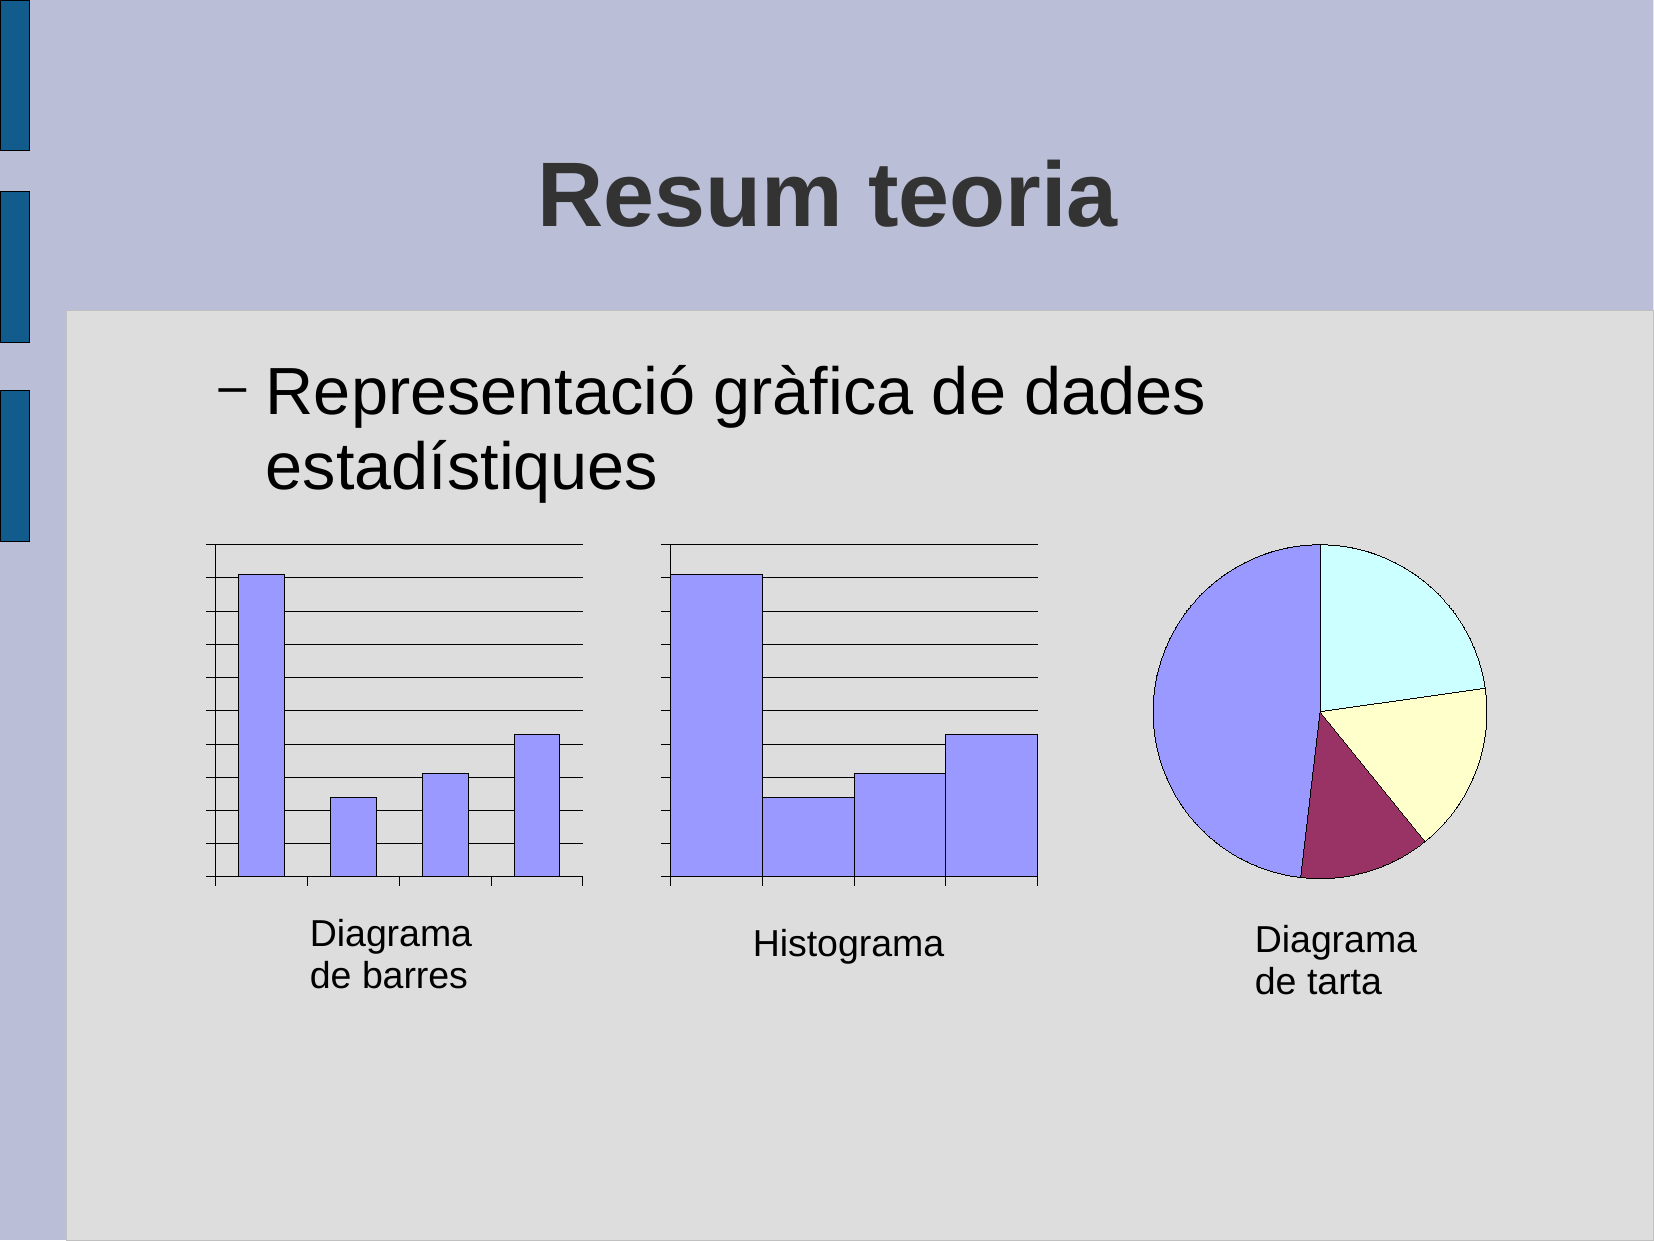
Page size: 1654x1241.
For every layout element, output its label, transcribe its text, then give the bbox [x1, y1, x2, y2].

text_box Diagrama de tarta [1240, 910, 1477, 1010]
text_box Representació gràfica de dades estadístiques [124, 354, 1565, 504]
chart [206, 531, 591, 886]
chart [1128, 531, 1512, 886]
text_box Histograma [738, 915, 975, 973]
title Resum teoria [121, 91, 1534, 299]
chart [661, 531, 1046, 886]
text_box Diagrama de barres [295, 905, 532, 1004]
